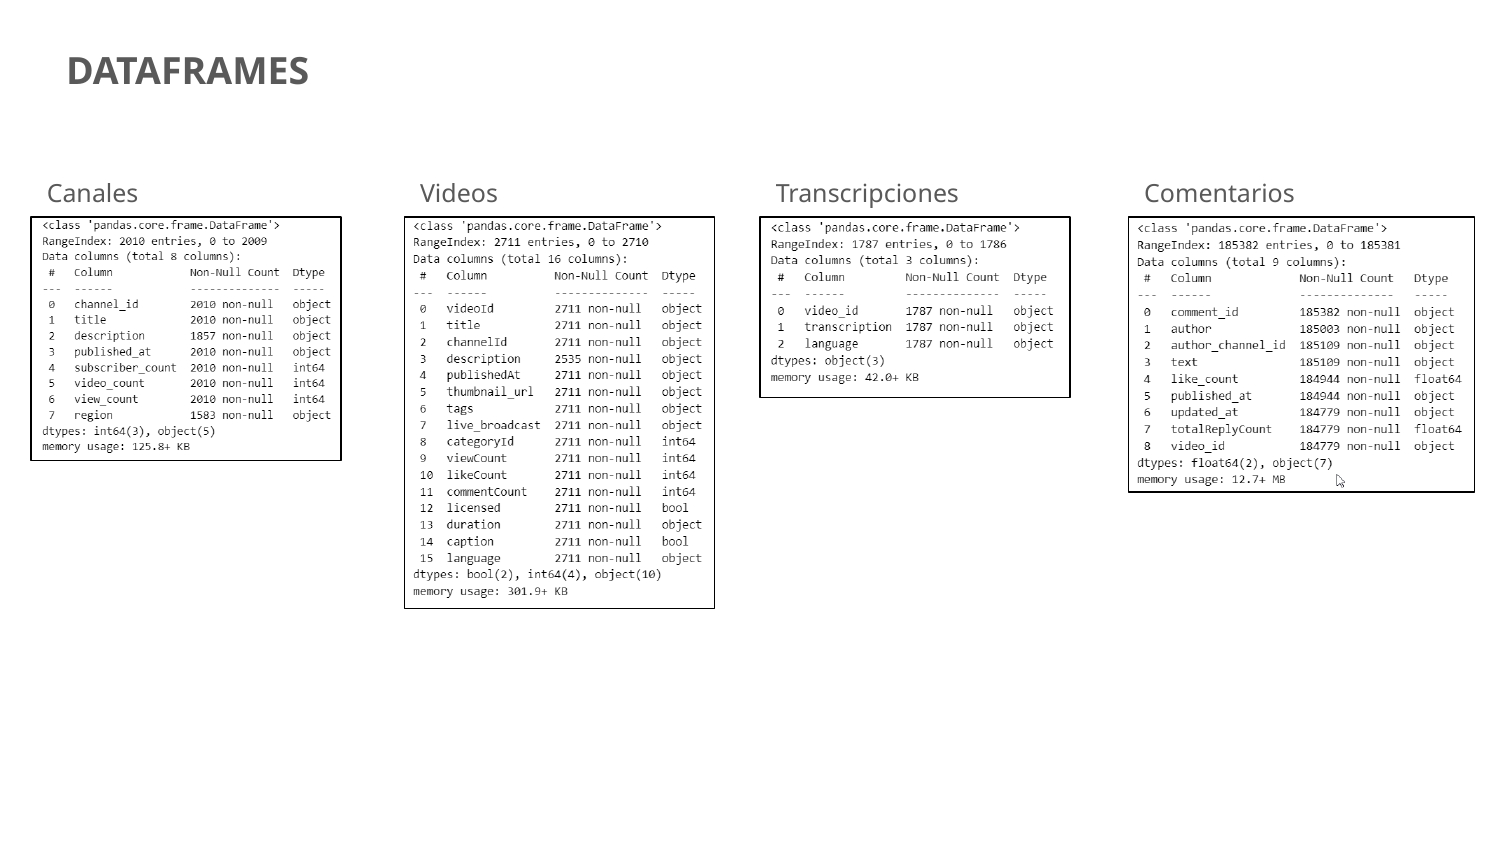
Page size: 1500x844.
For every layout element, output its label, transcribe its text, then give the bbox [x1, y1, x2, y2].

picture [405, 217, 714, 608]
text_box Comentarios [1129, 162, 1421, 218]
text_box Videos [405, 162, 697, 218]
picture [31, 217, 341, 460]
picture [760, 217, 1070, 397]
title DATAFRAMES [51, 32, 1449, 127]
text_box Transcripciones [760, 162, 1052, 218]
text_box Canales [31, 162, 323, 218]
picture [1129, 217, 1474, 492]
